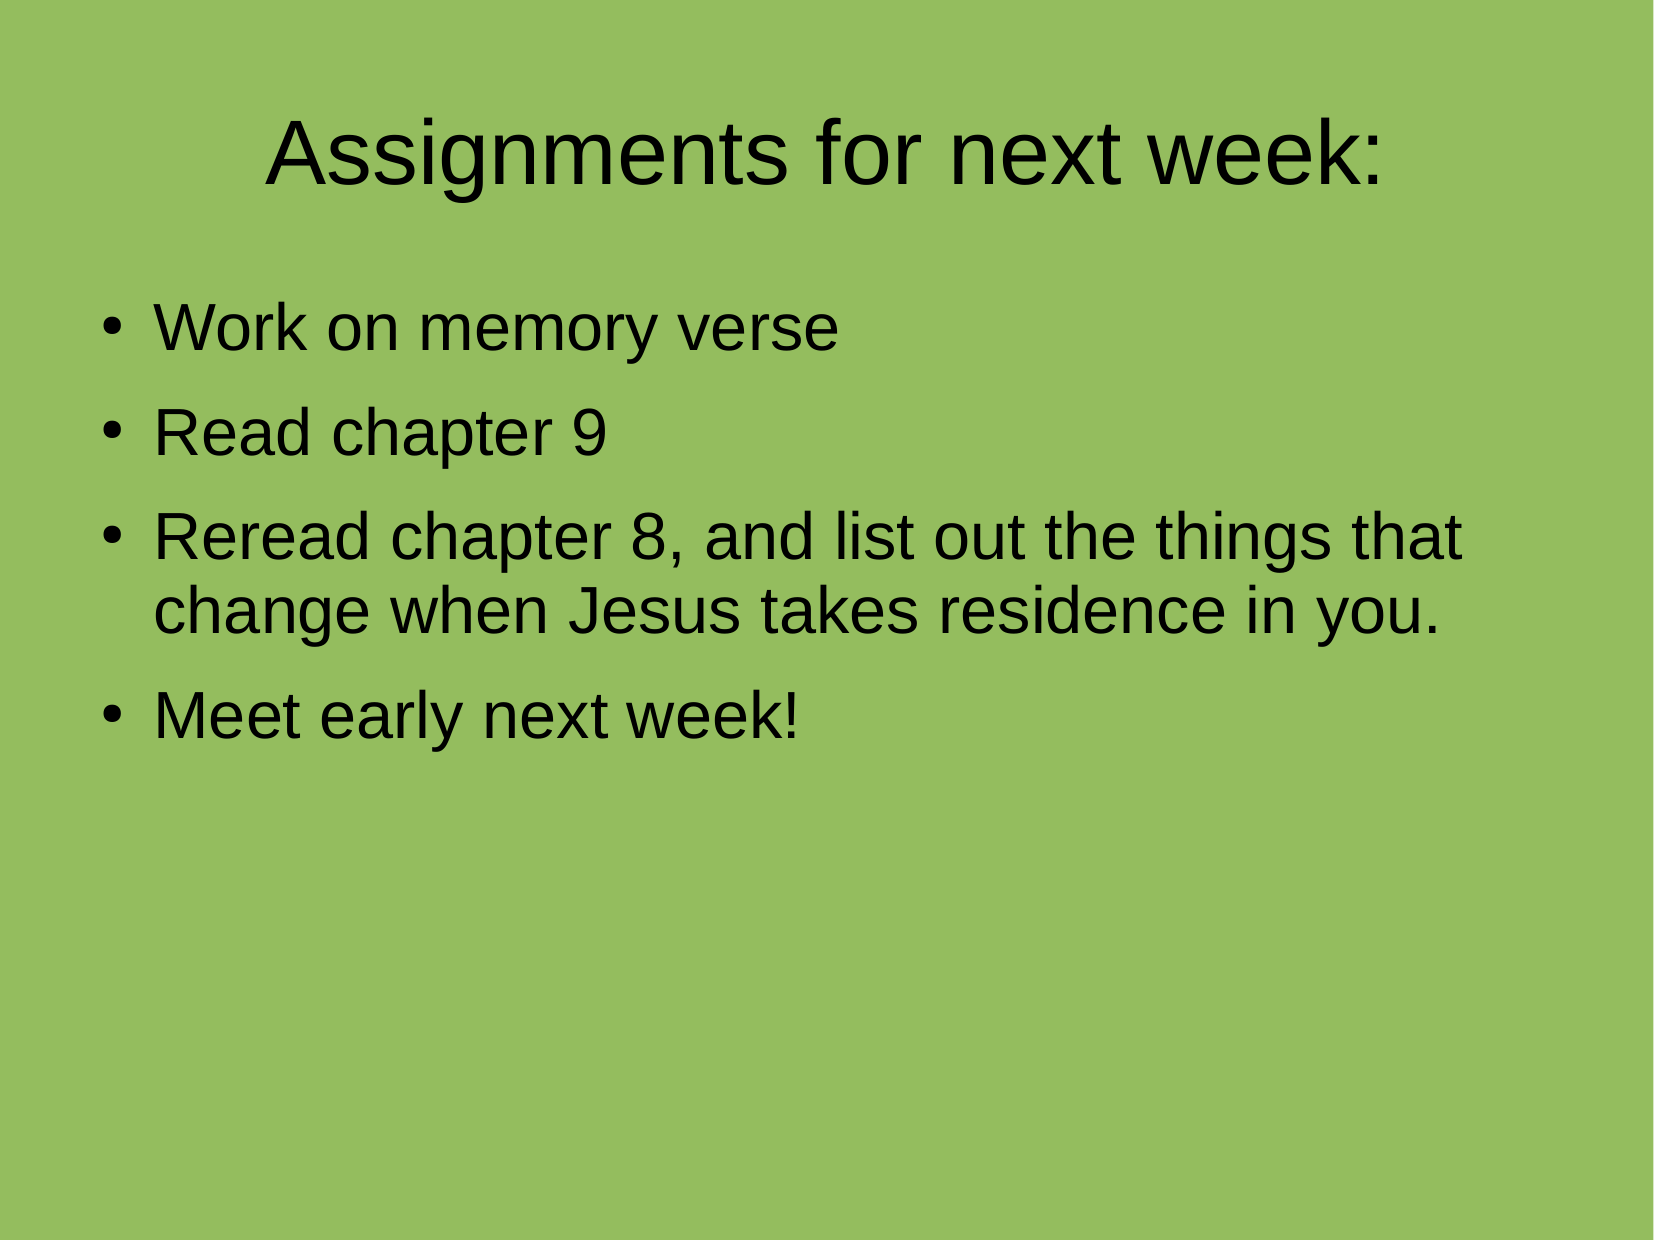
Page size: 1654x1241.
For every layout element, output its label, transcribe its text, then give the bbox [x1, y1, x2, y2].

list Work on memory verse Read chapter 9 Reread chapter 8, and list out the things that change when Jesus takes residence in you. Meet early next week! [82, 290, 1571, 1109]
title Assignments for next week: [82, 49, 1571, 257]
